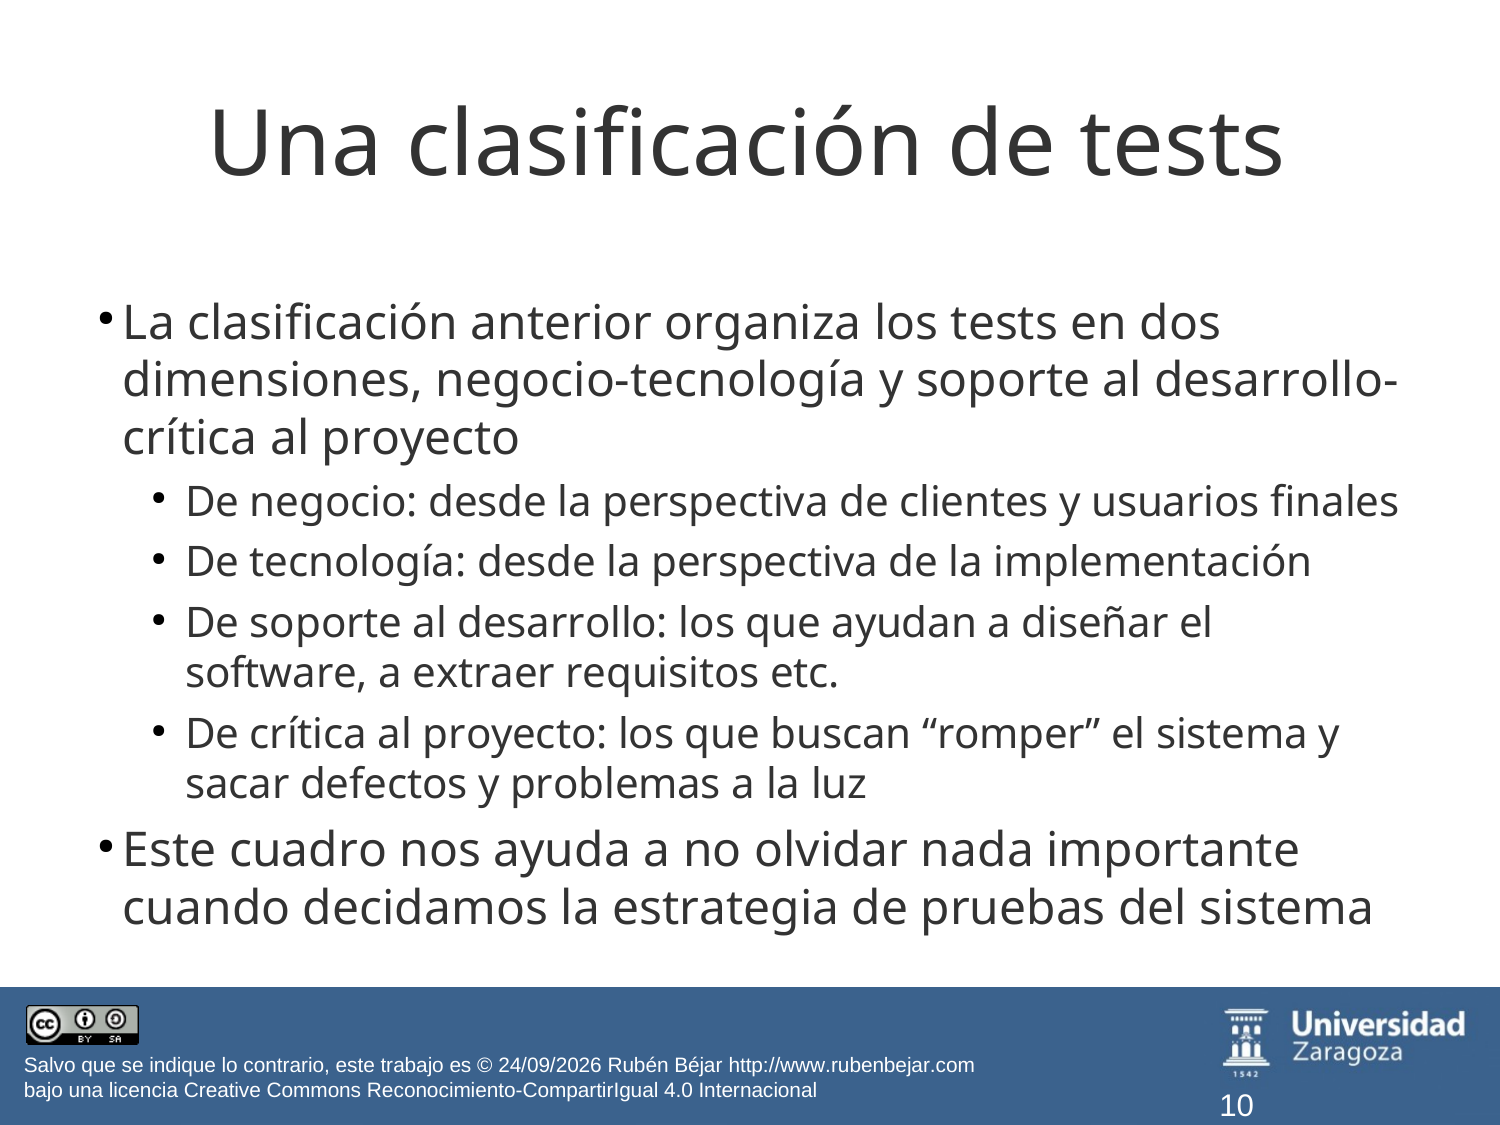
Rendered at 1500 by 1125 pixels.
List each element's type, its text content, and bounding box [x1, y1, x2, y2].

picture [0, 987, 1500, 1125]
title Una clasificación de tests [74, 20, 1420, 257]
list La clasificación anterior organiza los tests en dos dimensiones, negocio-tecnología y soporte al desarrollo-crítica al proyecto De negocio: desde la perspectiva de clientes y usuarios finales De tecnología: desde la perspectiva de la implementación De soporte al desarrollo: los que ayudan a diseñar el software, a extraer requisitos etc. De crítica al proyecto: los que buscan “romper” el sistema y sacar defectos y problemas a la luz Este cuadro nos ayuda a no olvidar nada importante cuando decidamos la estrategia de pruebas del sistema [82, 283, 1418, 957]
